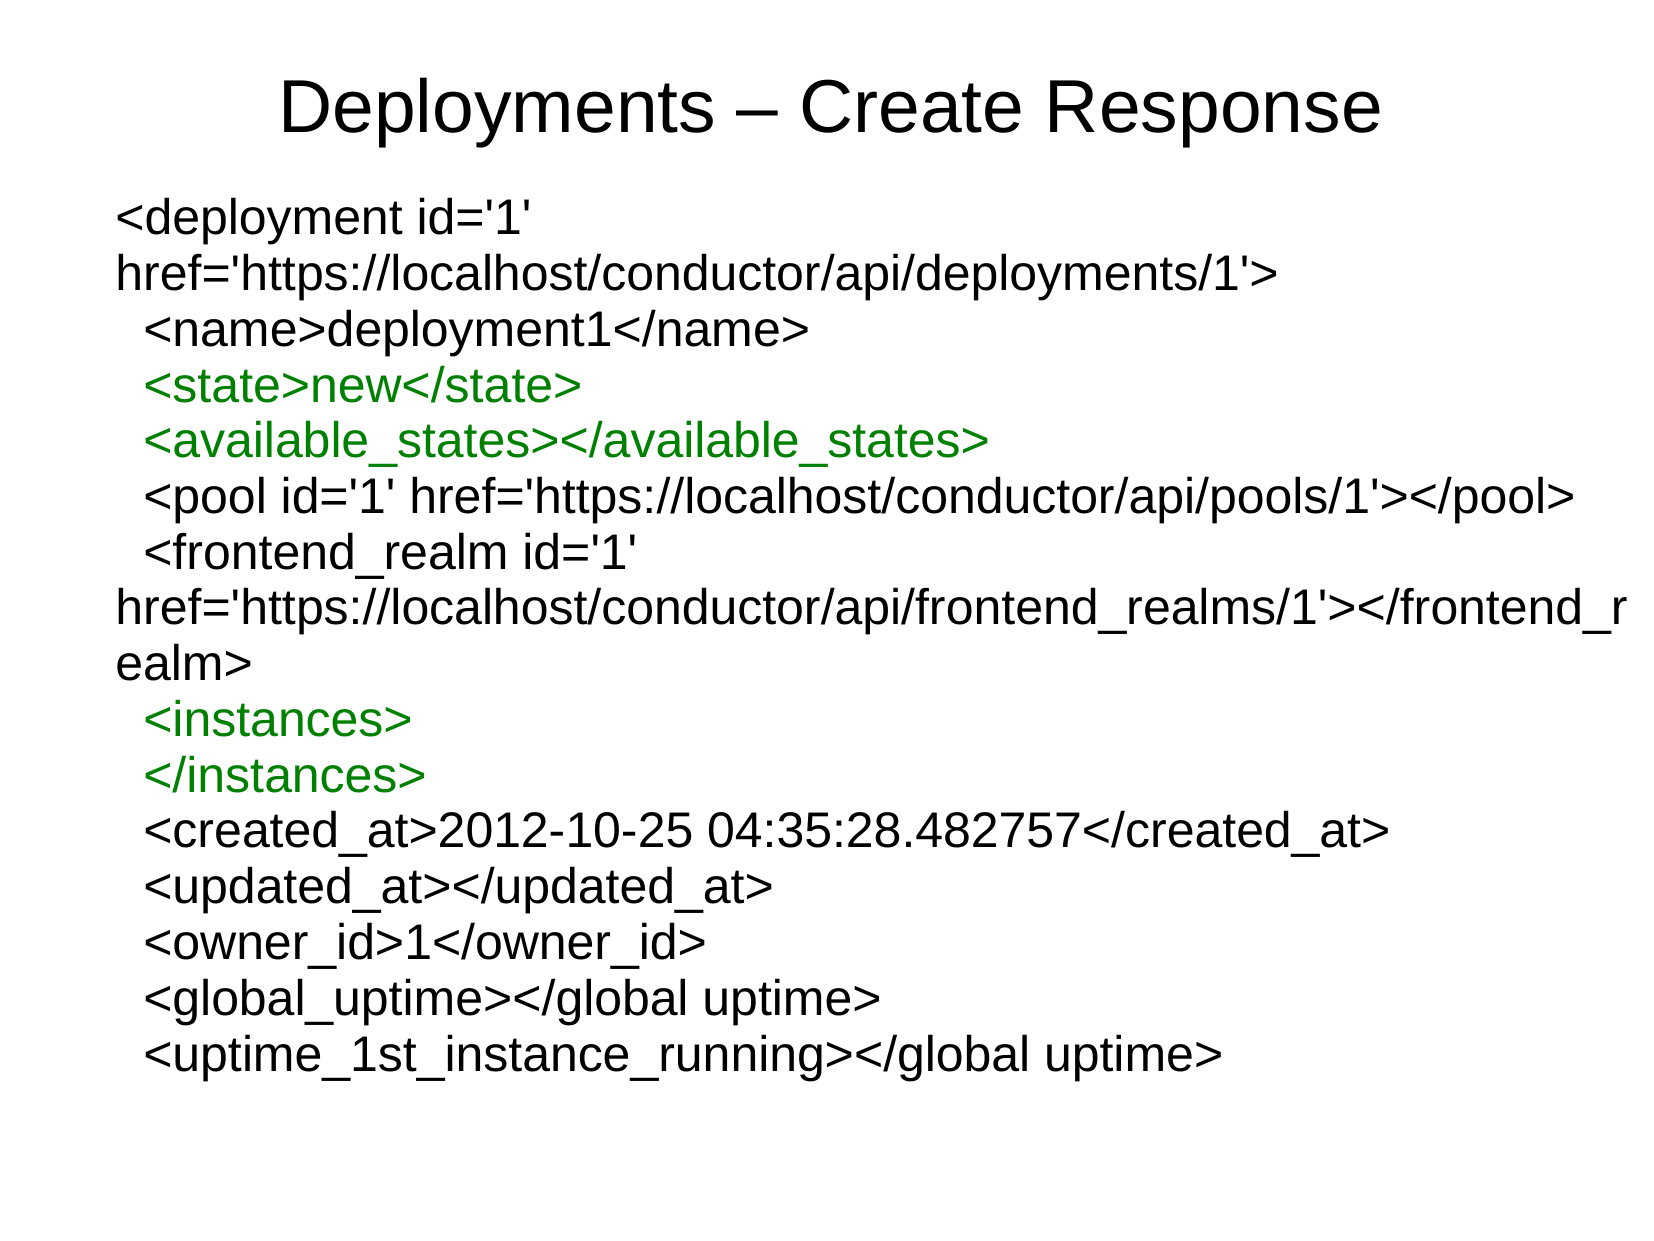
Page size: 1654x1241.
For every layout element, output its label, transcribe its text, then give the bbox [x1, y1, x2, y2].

title Deployments – Create Response [86, 2, 1576, 211]
subtitle <deployment id='1' href='https://localhost/conductor/api/deployments/1'> <name>deployment1</name> <state>new</state> <available_states></available_states> <pool id='1' href='https://localhost/conductor/api/pools/1'></pool> <frontend_realm id='1' href='https://localhost/conductor/api/frontend_realms/1'></frontend_realm> <instances> </instances> <created_at>2012-10-25 04:35:28.482757</created_at> <updated_at></updated_at> <owner_id>1</owner_id> <global_uptime></global uptime> <uptime_1st_instance_running></global uptime> [115, 189, 1631, 1241]
